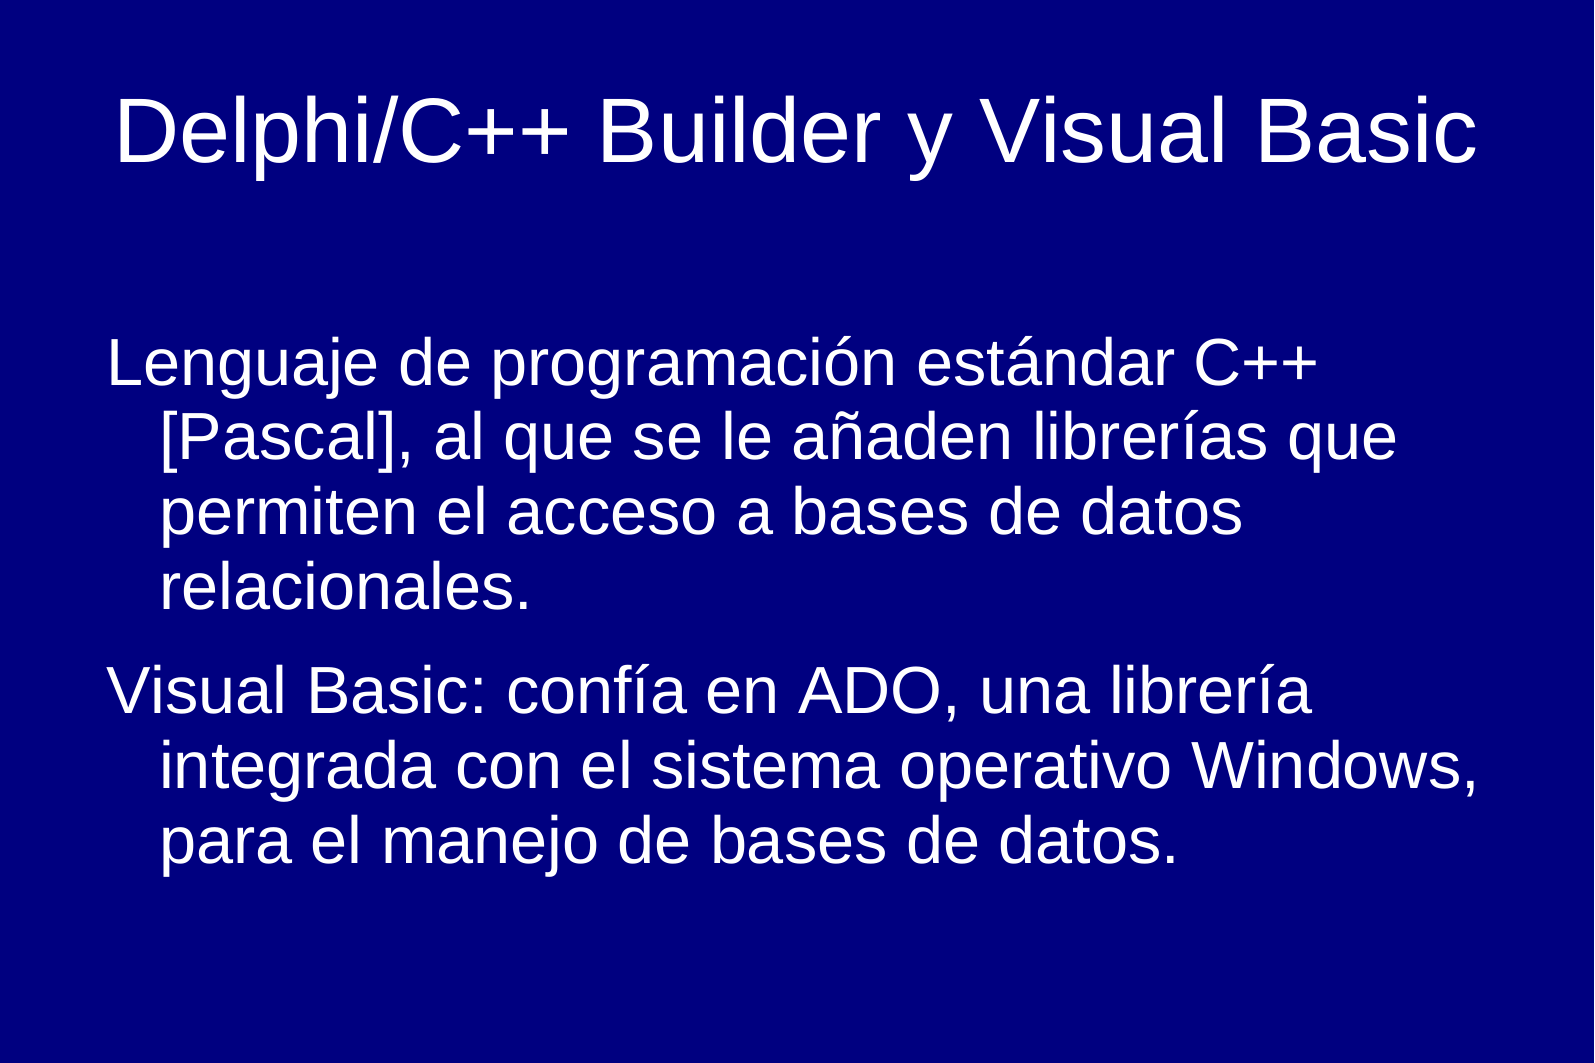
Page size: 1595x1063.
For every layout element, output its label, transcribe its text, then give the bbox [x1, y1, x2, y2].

list Lenguaje de programación estándar C++ [Pascal], al que se le añaden librerías que permiten el acceso a bases de datos relacionales. Visual Basic: confía en ADO, una librería integrada con el sistema operativo Windows, para el manejo de bases de datos. [88, 324, 1524, 903]
title Delphi/C++ Builder y Visual Basic [79, 42, 1515, 220]
